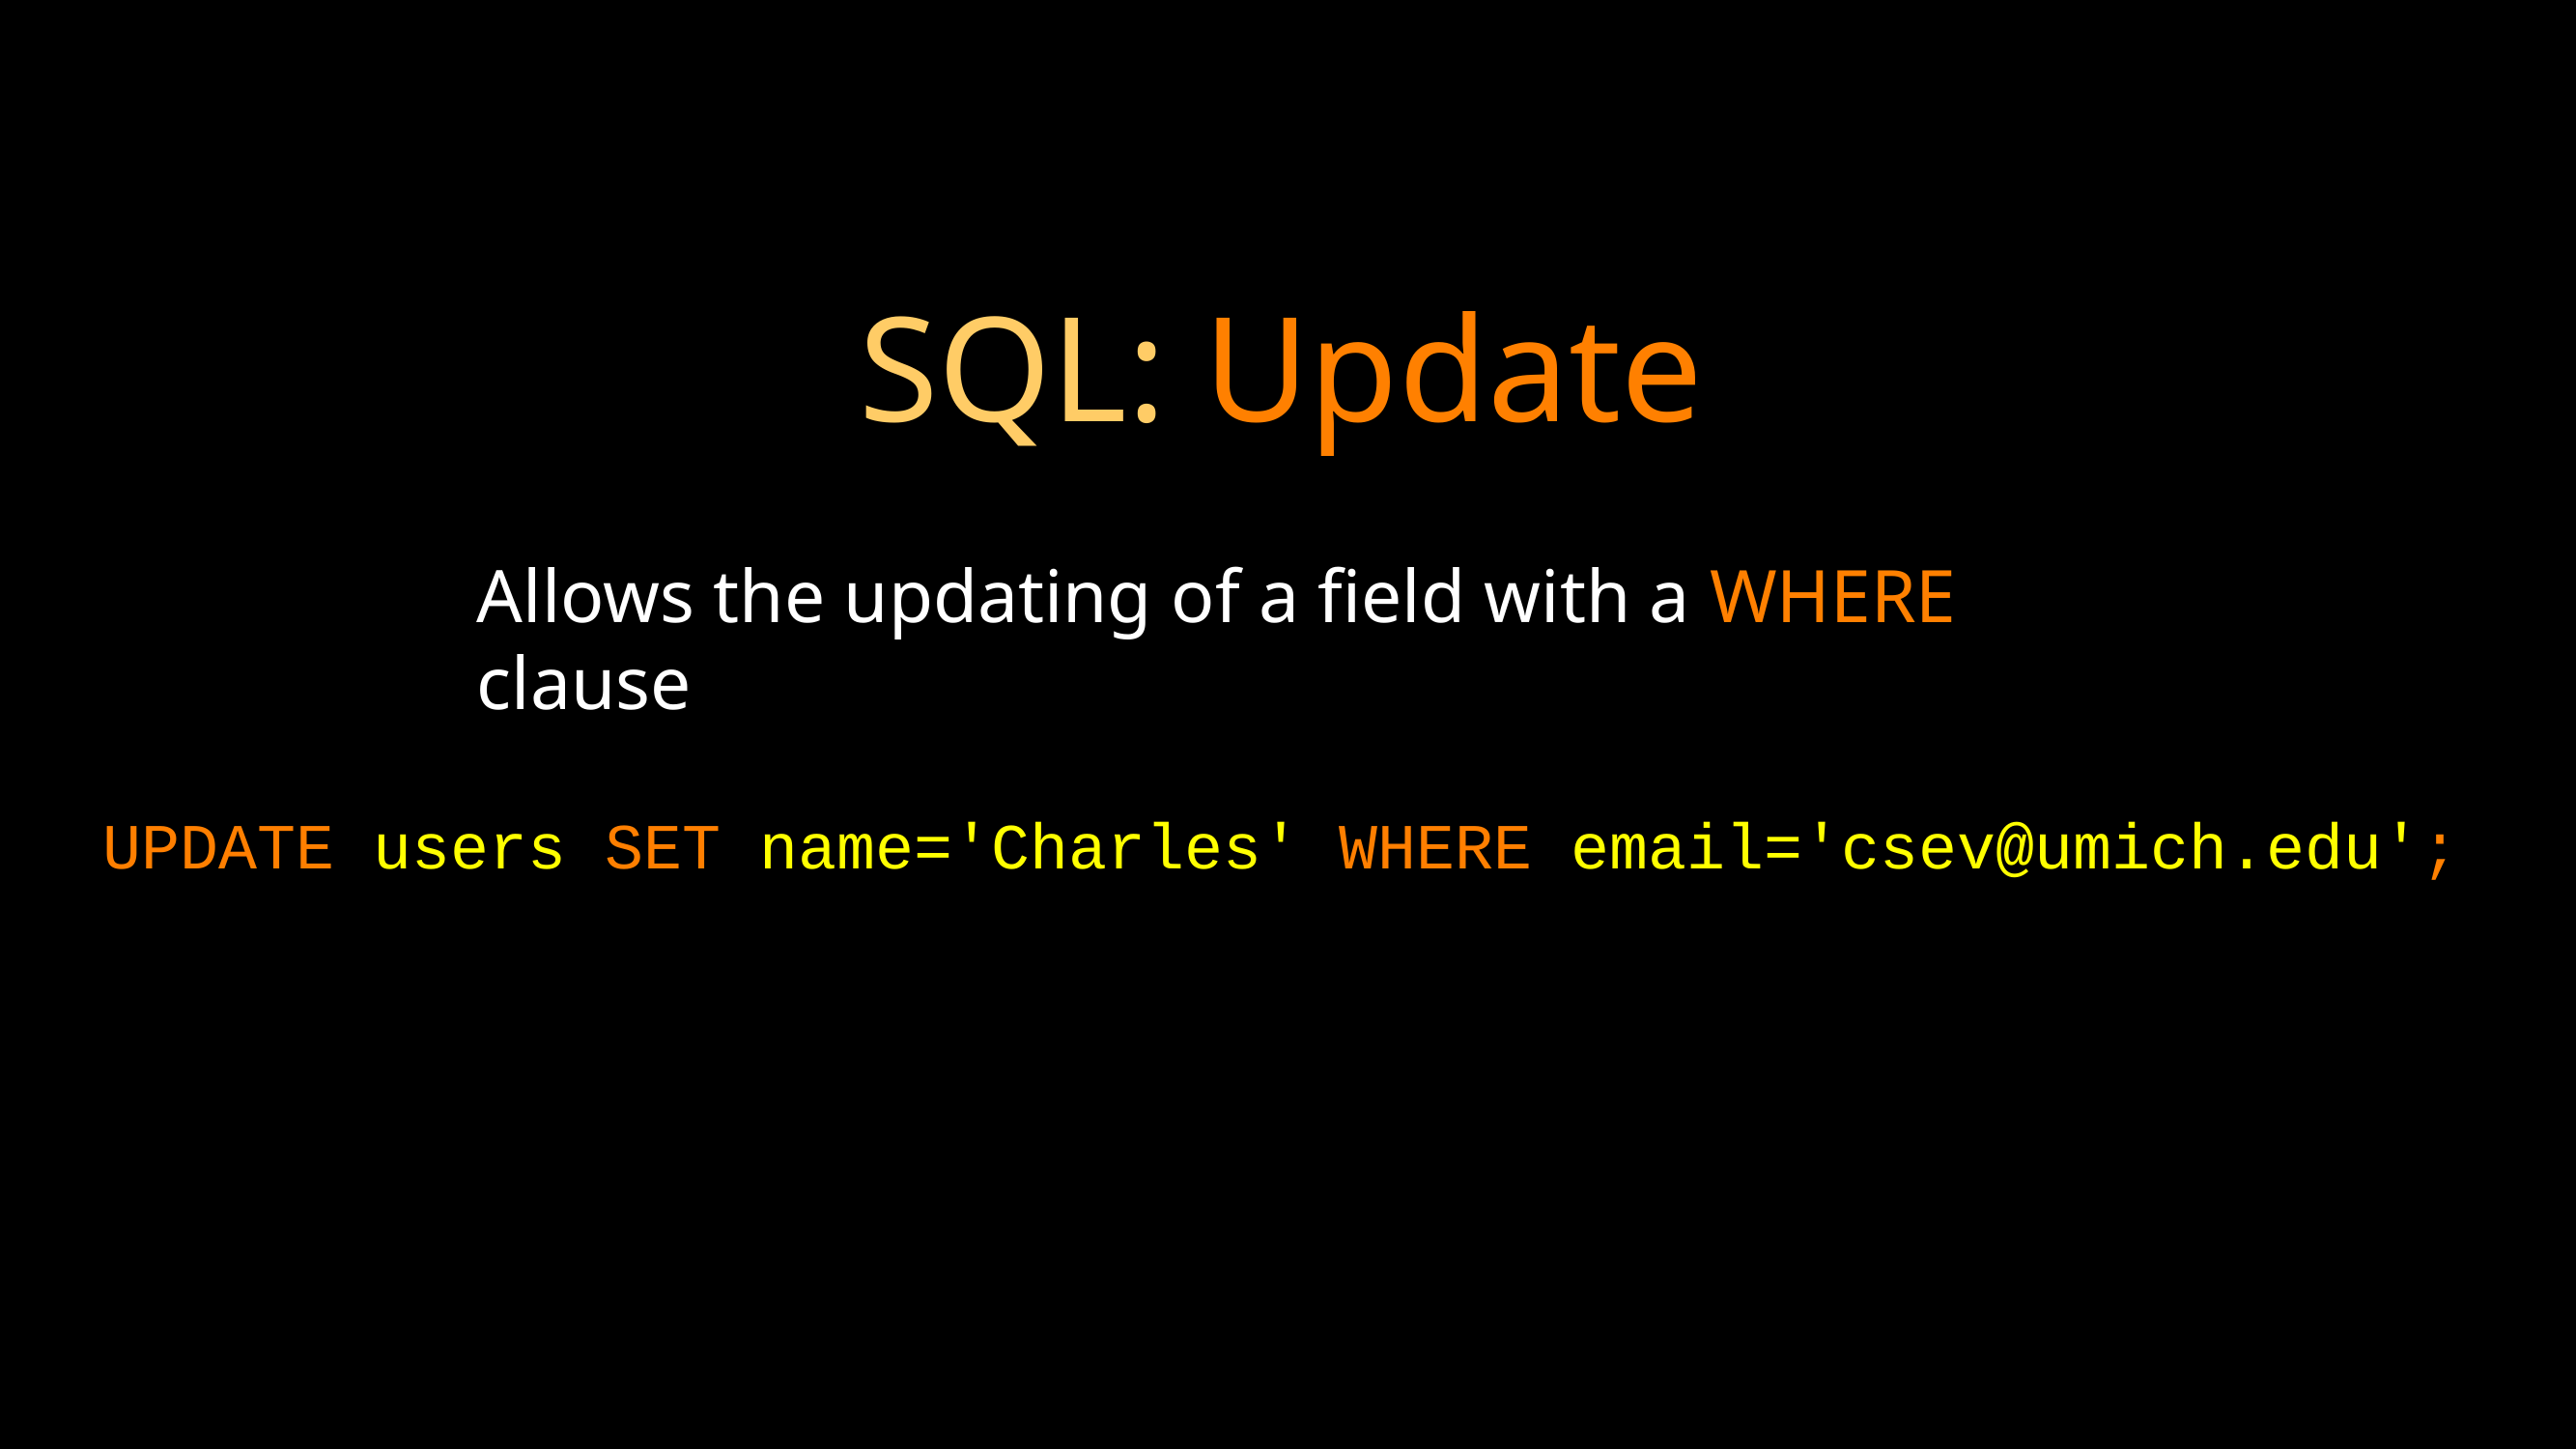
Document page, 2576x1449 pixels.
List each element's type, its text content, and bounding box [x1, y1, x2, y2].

text_box UPDATE users SET name='Charles' WHERE email='csev@umich.edu'; [102, 804, 2460, 959]
title SQL: Update [177, 181, 2386, 546]
list Allows the updating of a field with a WHERE clause [437, 517, 2176, 757]
